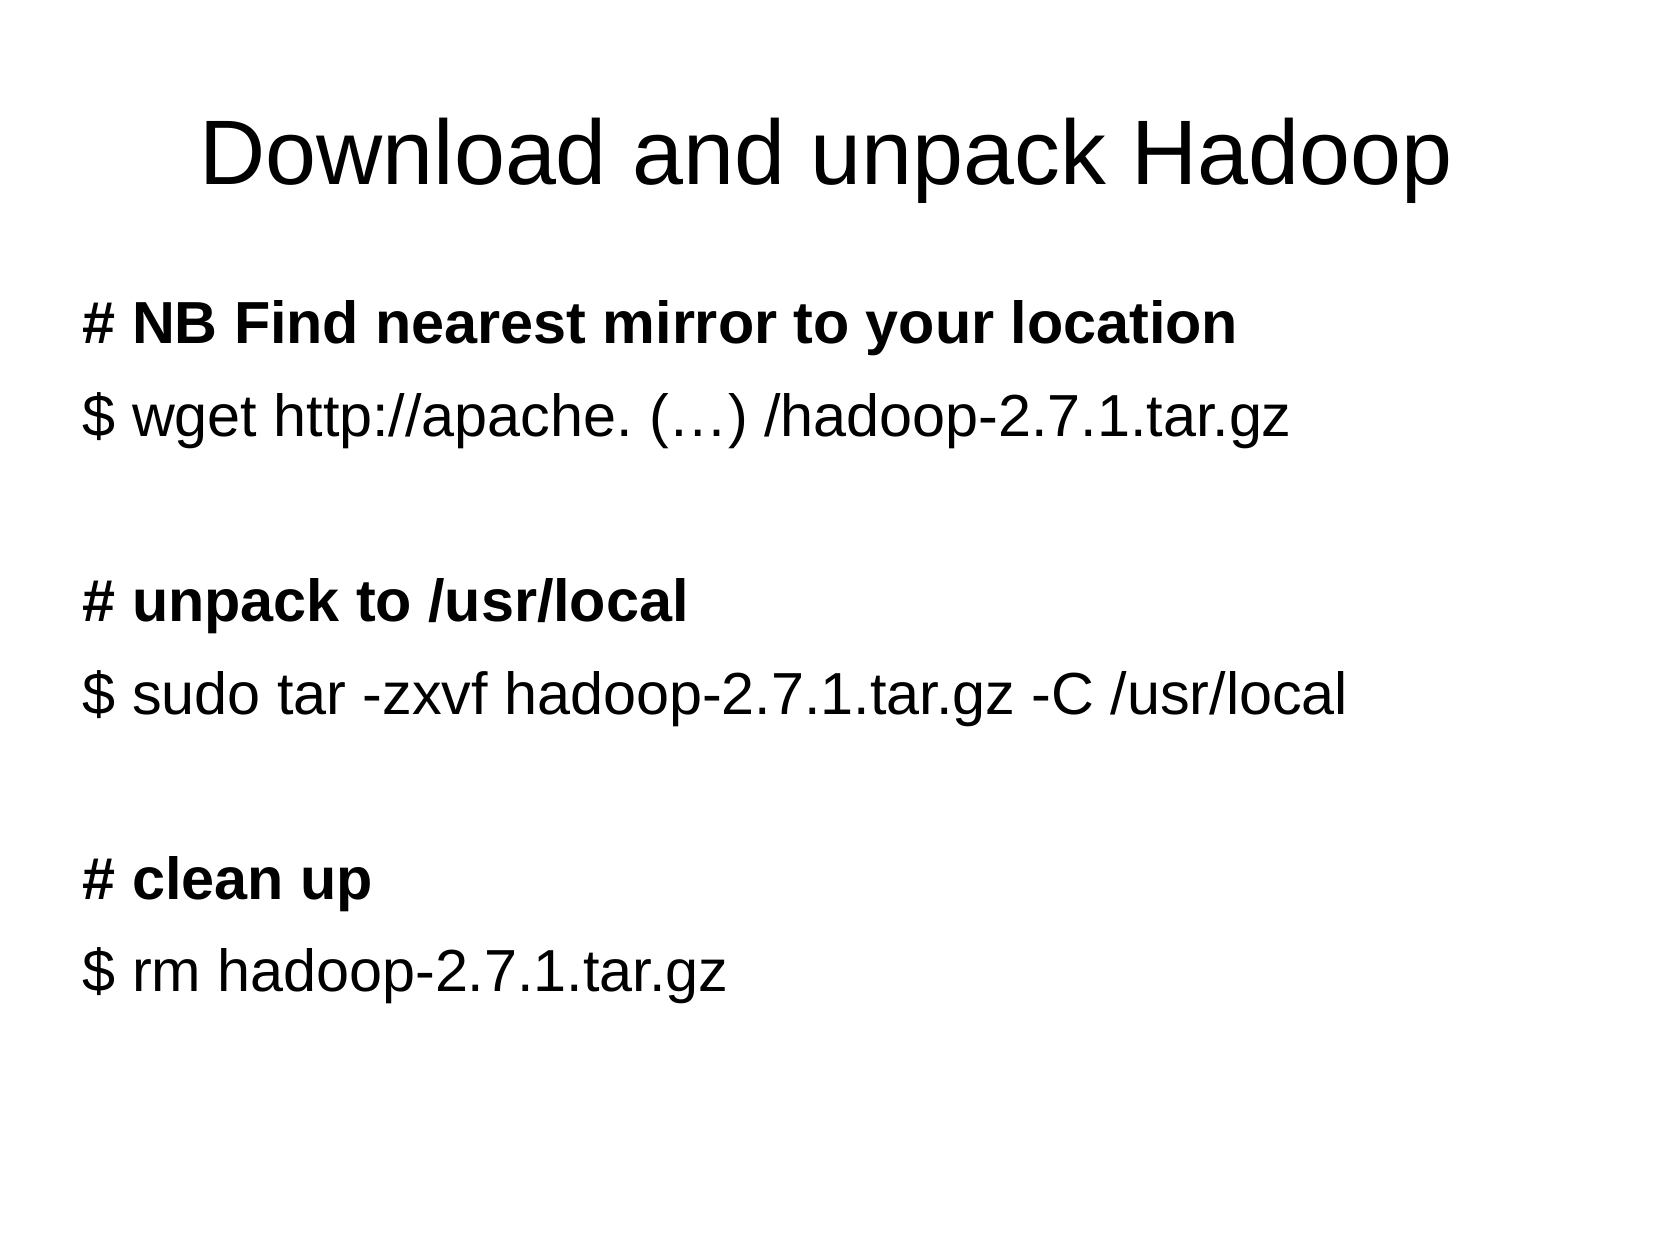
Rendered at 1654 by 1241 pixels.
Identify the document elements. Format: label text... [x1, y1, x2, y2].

title Download and unpack Hadoop [82, 49, 1571, 257]
list # NB Find nearest mirror to your location $ wget http://apache. (…) /hadoop-2.7.1.tar.gz # unpack to /usr/local $ sudo tar -zxvf hadoop-2.7.1.tar.gz -C /usr/local # clean up $ rm hadoop-2.7.1.tar.gz [82, 290, 1571, 1010]
